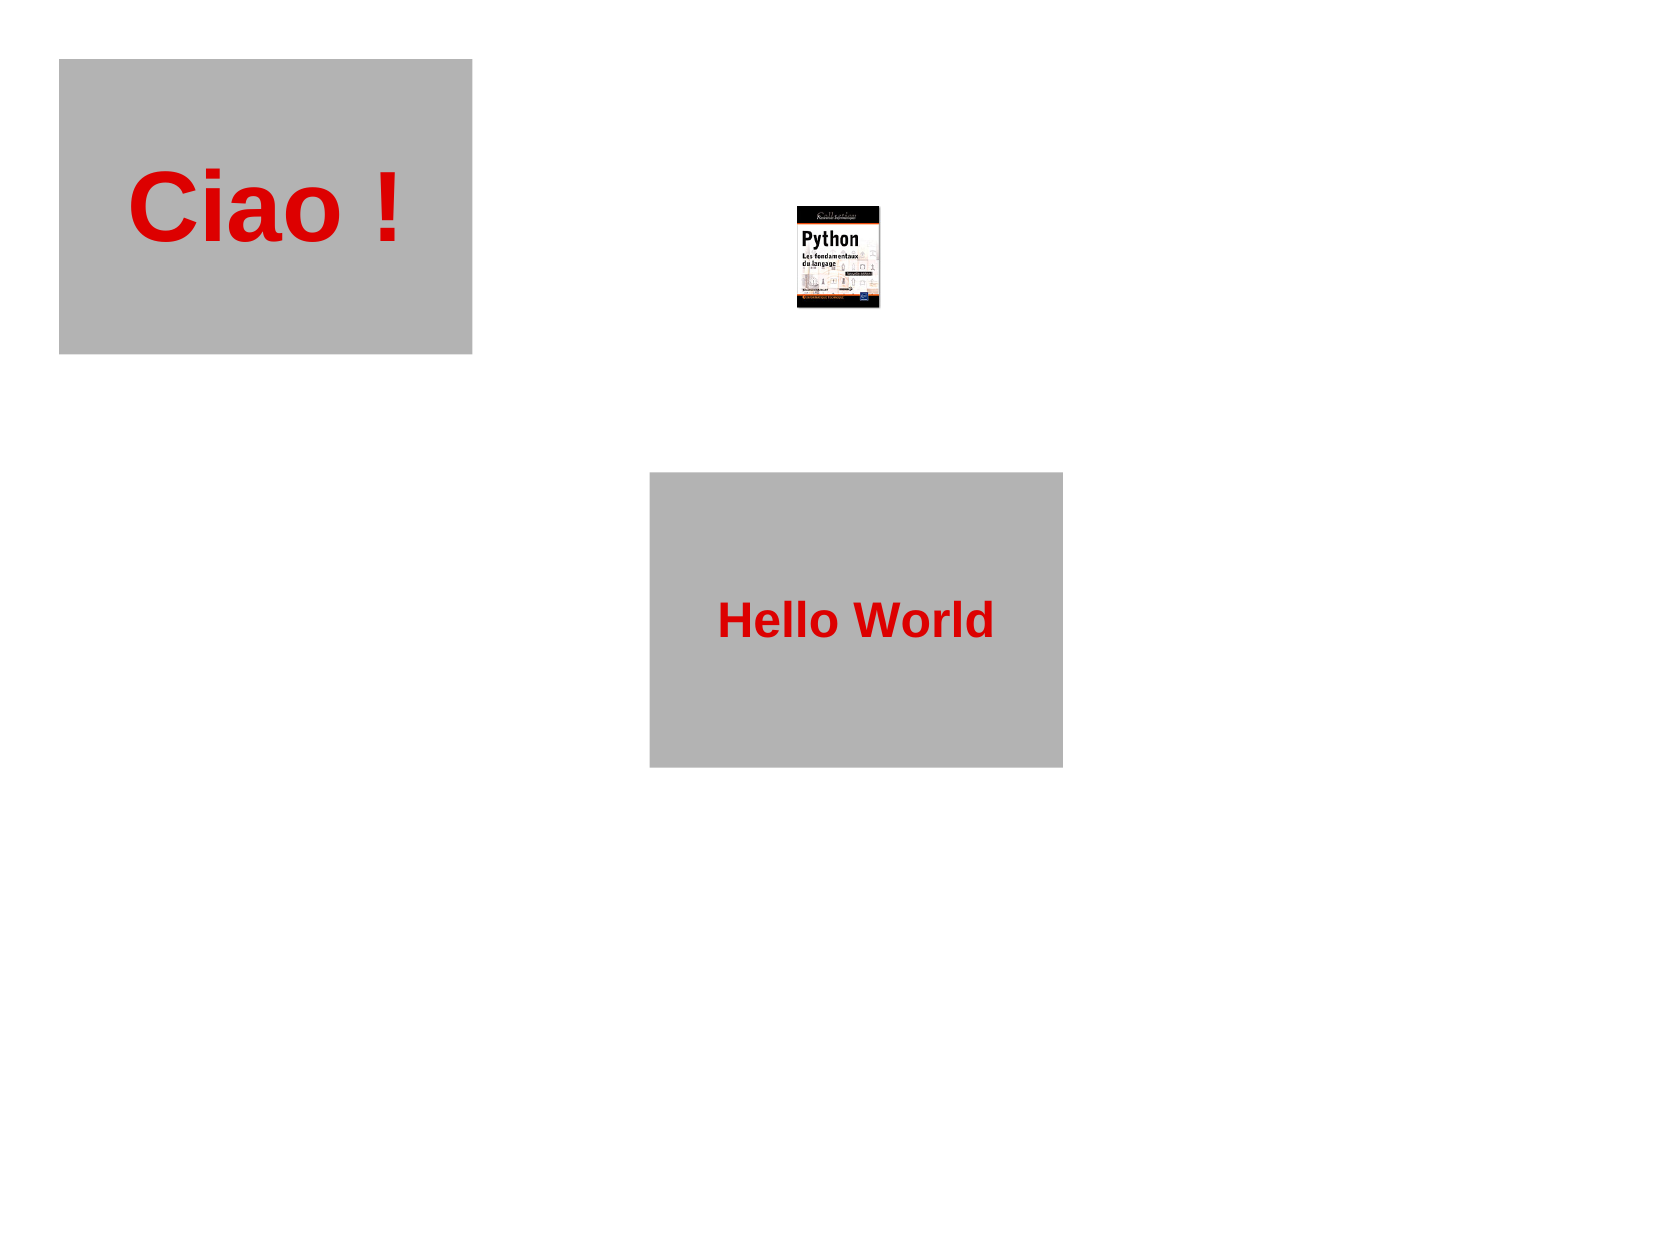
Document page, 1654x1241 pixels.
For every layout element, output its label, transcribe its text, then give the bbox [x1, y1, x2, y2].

text_box Hello World [649, 472, 1063, 768]
picture [797, 206, 881, 310]
text_box Ciao ! [59, 59, 473, 355]
